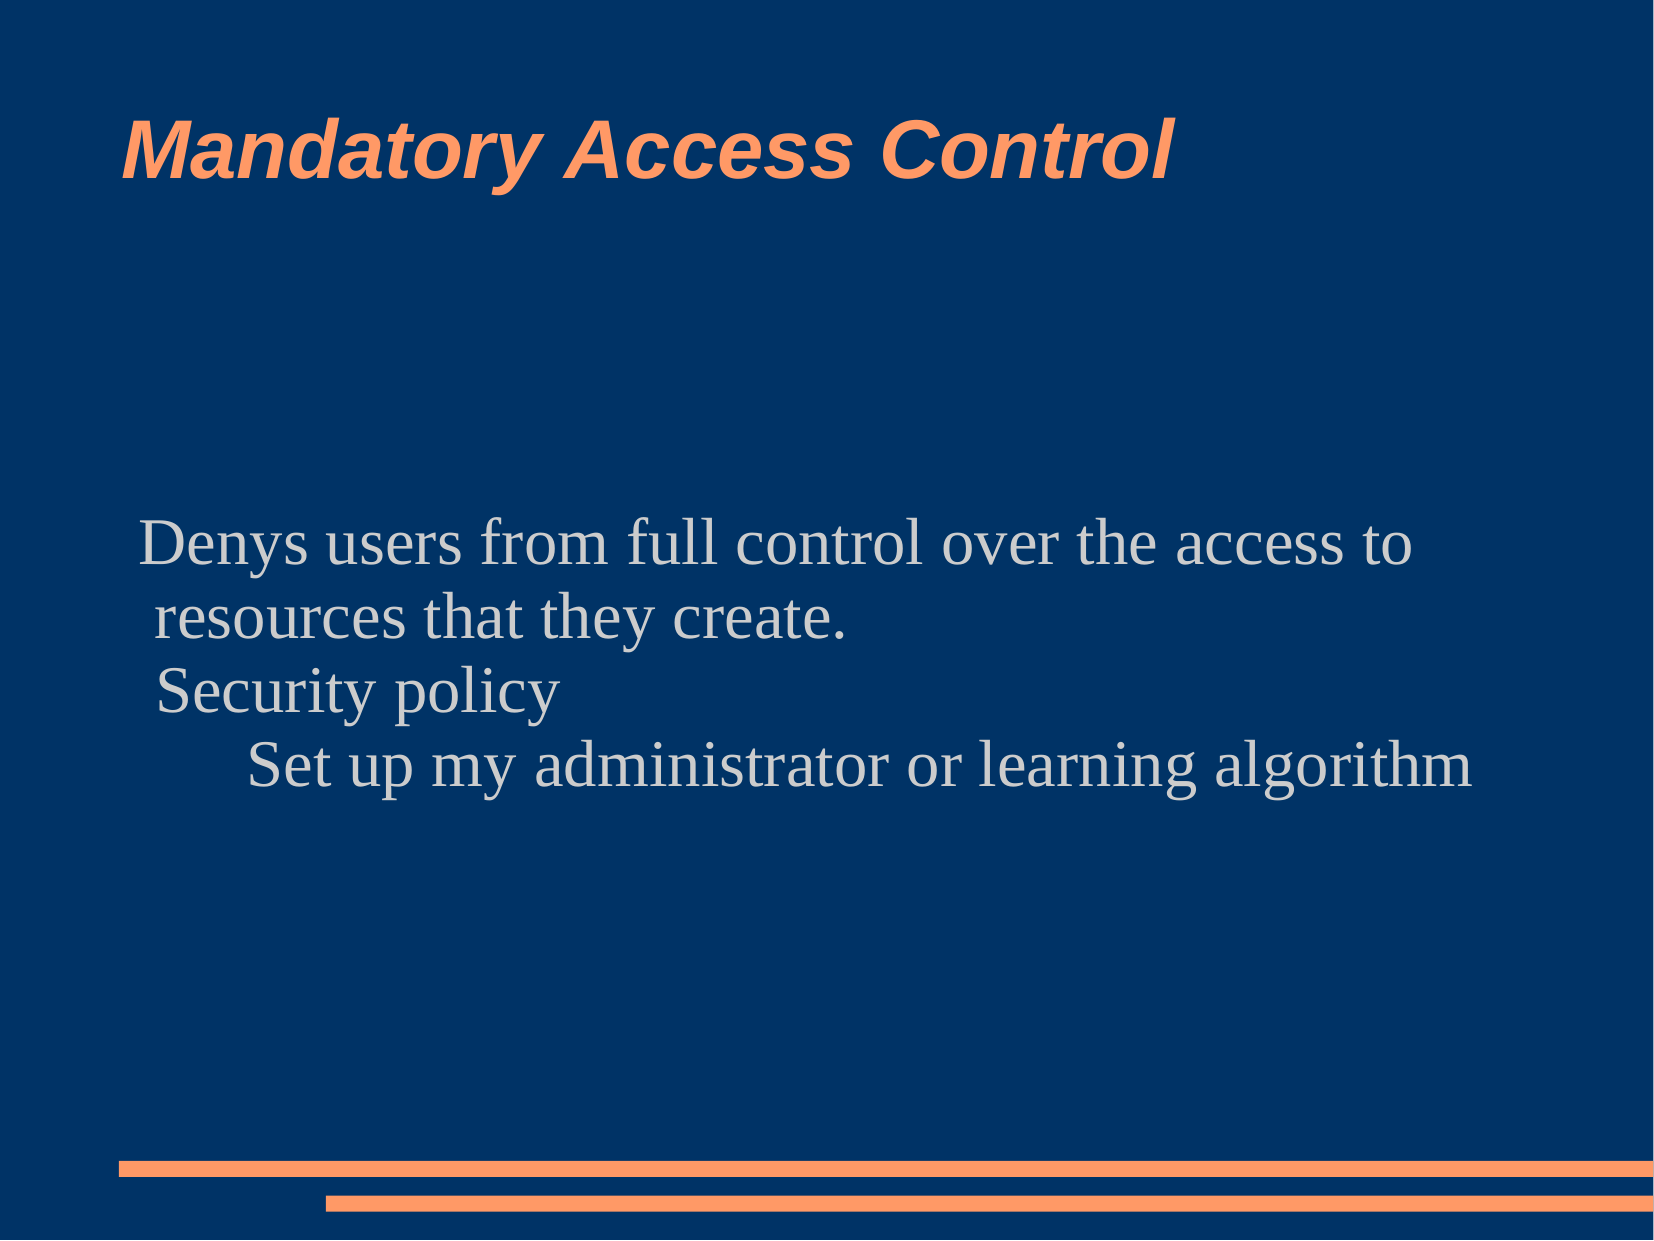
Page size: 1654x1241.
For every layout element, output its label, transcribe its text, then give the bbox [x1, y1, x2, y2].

title Mandatory Access Control [121, 46, 1534, 254]
subtitle Denys users from full control over the access to resources that they create. Security policy Set up my administrator or learning algorithm [121, 322, 1561, 1133]
